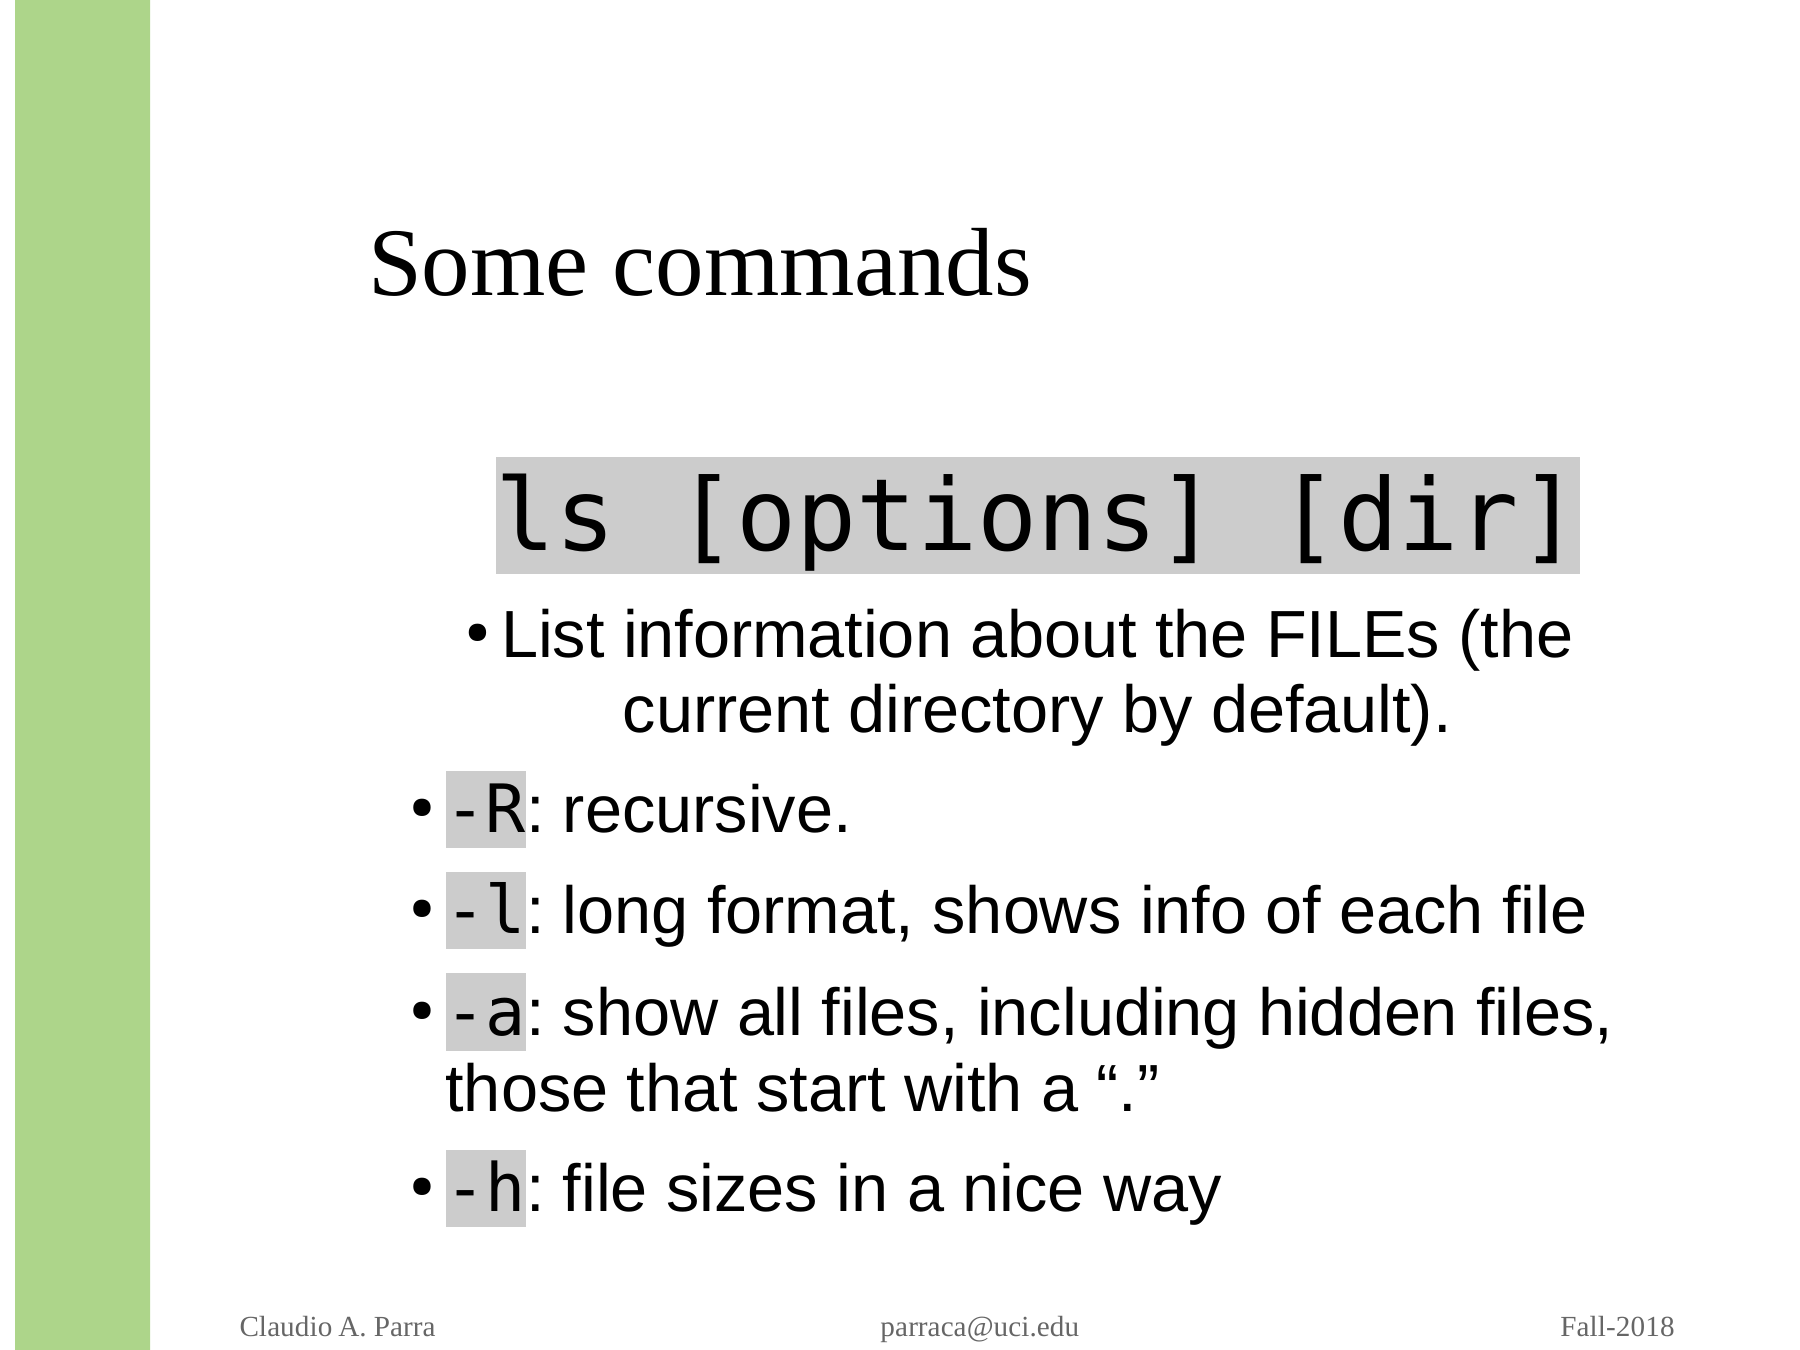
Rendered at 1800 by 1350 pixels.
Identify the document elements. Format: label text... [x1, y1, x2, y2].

subtitle Some commands [368, 101, 1576, 424]
text_box ls [options] [dir] List information about the FILEs (the current directory by default). -R: recursive. -l: long format, shows info of each file -a: show all files, including hidden files, those that start with a “.” -h: file sizes in a nice way [360, 449, 1681, 1235]
